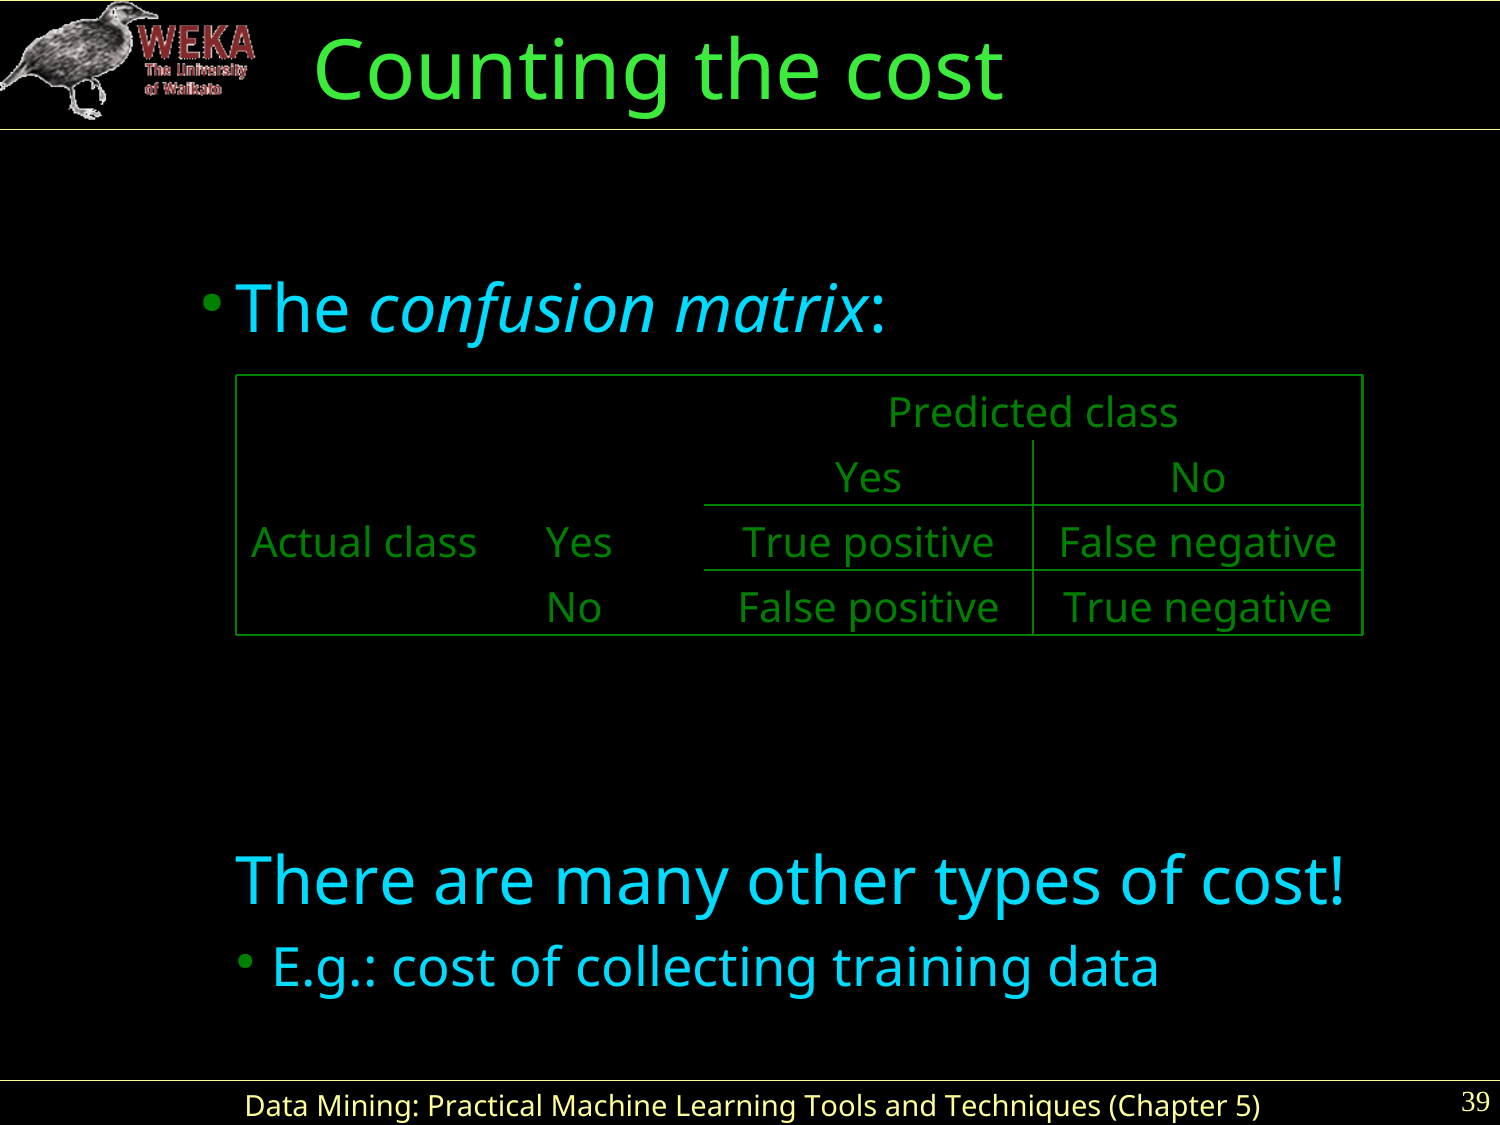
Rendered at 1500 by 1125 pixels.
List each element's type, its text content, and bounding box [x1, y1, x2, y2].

text_box Predicted class [703, 376, 1361, 441]
text_box True negative [1034, 571, 1361, 634]
text_box No [530, 571, 704, 634]
picture [0, 1, 266, 129]
text_box The confusion matrix: There are many other types of cost! E.g.: cost of collecting training data [149, 260, 1388, 936]
title Counting the cost [297, 0, 1500, 148]
text_box Yes [703, 441, 1032, 504]
text_box False positive [704, 571, 1032, 634]
text_box Actual class [237, 505, 530, 634]
text_box True positive [704, 506, 1032, 569]
text_box Yes [530, 505, 704, 571]
text_box False negative [1034, 506, 1361, 569]
text_box No [1034, 441, 1361, 504]
